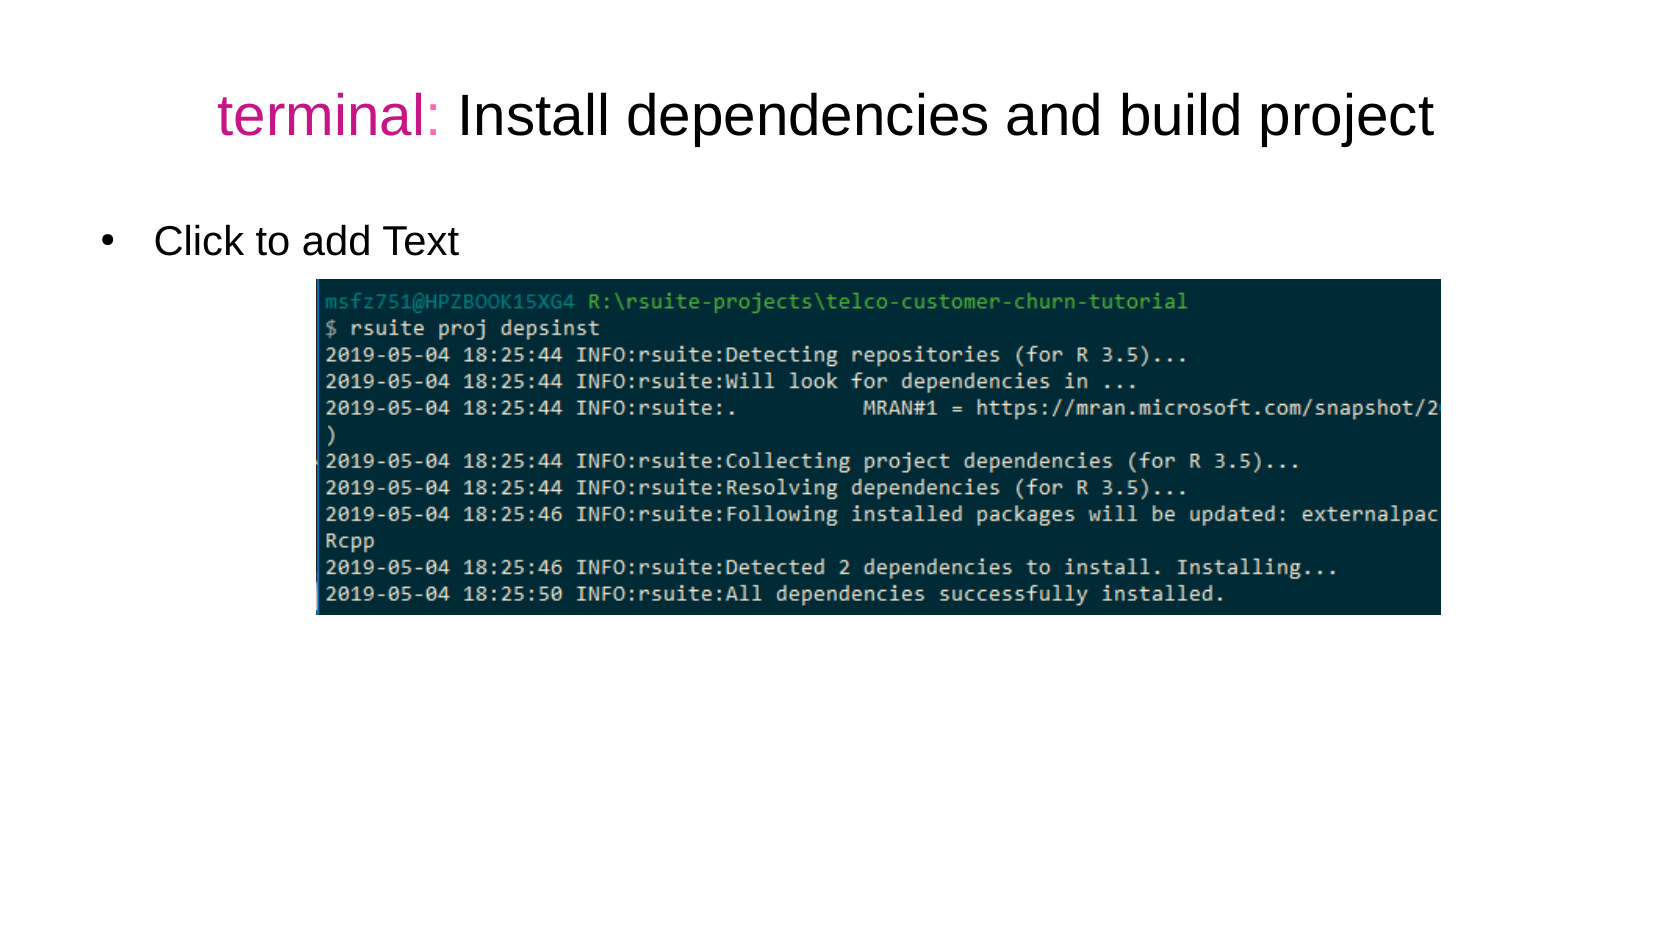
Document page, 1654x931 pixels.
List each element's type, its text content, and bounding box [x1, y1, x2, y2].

picture [1028, 293, 1037, 308]
picture [1066, 510, 1074, 521]
picture [1178, 293, 1187, 308]
picture [338, 537, 348, 547]
picture [1028, 560, 1037, 574]
picture [903, 351, 912, 361]
picture [991, 484, 999, 494]
picture [640, 457, 650, 468]
picture [1154, 399, 1162, 414]
picture [814, 351, 824, 361]
picture [1415, 510, 1437, 521]
picture [753, 452, 761, 468]
picture [389, 348, 411, 361]
picture [877, 563, 924, 578]
picture [803, 506, 811, 521]
picture [1153, 293, 1162, 308]
picture [1066, 559, 1074, 574]
picture [977, 484, 988, 494]
picture [739, 484, 750, 494]
picture [364, 348, 375, 361]
picture [1115, 563, 1124, 574]
picture [764, 563, 786, 574]
picture [1116, 506, 1124, 521]
picture [1040, 351, 1063, 361]
picture [753, 373, 761, 388]
picture [502, 454, 511, 468]
picture [978, 559, 987, 574]
picture [802, 559, 824, 574]
picture [589, 587, 625, 600]
picture [689, 348, 699, 361]
picture [664, 484, 674, 494]
picture [1040, 510, 1051, 525]
picture [664, 404, 674, 414]
picture [766, 452, 773, 468]
picture [1053, 585, 1062, 600]
picture [540, 587, 563, 600]
picture [1128, 587, 1149, 600]
picture [1429, 401, 1437, 414]
picture [1190, 506, 1237, 525]
picture [891, 585, 899, 600]
picture [1190, 585, 1212, 600]
picture [652, 298, 661, 308]
picture [389, 587, 411, 600]
picture [465, 507, 474, 521]
picture [1128, 559, 1137, 574]
picture [928, 506, 937, 521]
picture [355, 298, 361, 307]
picture [589, 481, 625, 494]
picture [338, 481, 362, 494]
picture [1141, 298, 1150, 308]
picture [877, 590, 887, 600]
picture [1253, 559, 1262, 574]
picture [502, 401, 511, 414]
picture [852, 373, 863, 388]
picture [364, 587, 375, 600]
picture [440, 454, 450, 468]
picture [966, 479, 974, 494]
picture [1053, 298, 1074, 308]
picture [953, 407, 963, 411]
picture [328, 426, 334, 446]
picture [1216, 560, 1224, 574]
picture [589, 454, 625, 468]
picture [1216, 454, 1225, 468]
picture [790, 560, 799, 574]
picture [426, 507, 437, 521]
picture [476, 587, 487, 600]
picture [653, 457, 661, 468]
picture [702, 510, 713, 521]
picture [815, 293, 824, 310]
picture [678, 452, 686, 468]
picture [690, 374, 699, 388]
picture [765, 506, 774, 521]
picture [640, 404, 650, 414]
picture [389, 401, 411, 414]
picture [864, 559, 874, 574]
picture [1089, 295, 1099, 308]
picture [989, 401, 999, 414]
picture [1077, 348, 1088, 361]
picture [941, 590, 949, 600]
picture [529, 295, 535, 302]
picture [1391, 506, 1414, 525]
picture [502, 507, 512, 521]
picture [1040, 298, 1049, 308]
picture [852, 479, 924, 499]
picture [1003, 563, 1012, 574]
picture [1152, 457, 1163, 468]
picture [465, 374, 475, 388]
picture [464, 454, 473, 468]
picture [1316, 404, 1337, 414]
picture [678, 559, 686, 574]
picture [402, 321, 411, 335]
picture [424, 295, 428, 308]
picture [903, 452, 911, 472]
picture [1340, 510, 1387, 521]
picture [1102, 404, 1112, 414]
picture [1166, 585, 1174, 600]
picture [902, 510, 912, 521]
picture [1103, 506, 1112, 521]
picture [827, 484, 838, 499]
picture [538, 481, 563, 494]
picture [1190, 404, 1201, 414]
picture [476, 374, 487, 388]
picture [778, 479, 786, 494]
picture [916, 346, 924, 361]
picture [878, 510, 887, 521]
picture [339, 587, 361, 600]
picture [427, 374, 450, 388]
picture [752, 348, 761, 361]
picture [1077, 377, 1087, 388]
picture [701, 563, 713, 574]
picture [615, 293, 624, 310]
picture [439, 295, 443, 308]
picture [1089, 510, 1101, 521]
picture [702, 484, 713, 494]
list Click to add Text [82, 217, 1571, 436]
picture [640, 563, 650, 574]
picture [627, 298, 637, 308]
picture [827, 510, 838, 525]
picture [1241, 454, 1250, 468]
picture [1140, 452, 1150, 468]
picture [1091, 404, 1101, 414]
picture [753, 585, 761, 600]
picture [515, 507, 524, 521]
picture [952, 590, 974, 600]
picture [589, 401, 625, 414]
picture [753, 484, 761, 494]
picture [741, 585, 749, 600]
picture [702, 457, 713, 468]
picture [665, 293, 674, 308]
picture [814, 510, 824, 521]
picture [589, 348, 625, 361]
picture [952, 484, 962, 494]
picture [414, 324, 425, 335]
picture [653, 404, 661, 414]
picture [427, 560, 450, 574]
picture [977, 590, 987, 600]
picture [578, 324, 586, 335]
title terminal: Install dependencies and build project [82, 37, 1571, 193]
picture [977, 510, 999, 525]
picture [689, 587, 699, 600]
picture [1255, 453, 1261, 472]
picture [951, 298, 1000, 308]
picture [502, 481, 512, 494]
picture [914, 454, 949, 468]
picture [678, 373, 686, 388]
picture [1179, 585, 1187, 600]
picture [327, 374, 337, 388]
picture [1077, 590, 1088, 605]
picture [365, 507, 375, 521]
picture [1027, 453, 1074, 468]
picture [389, 374, 411, 388]
picture [564, 324, 574, 335]
picture [1066, 373, 1074, 388]
picture [728, 348, 750, 361]
picture [1141, 559, 1149, 574]
picture [502, 587, 511, 600]
picture [876, 298, 888, 308]
picture [678, 399, 686, 414]
picture [589, 507, 595, 521]
picture [777, 585, 786, 600]
picture [332, 298, 337, 308]
picture [1215, 399, 1238, 414]
picture [1090, 457, 1101, 468]
picture [689, 298, 700, 308]
picture [539, 348, 563, 361]
picture [1316, 507, 1337, 521]
picture [790, 373, 799, 388]
picture [902, 373, 974, 393]
picture [578, 507, 586, 521]
picture [1103, 457, 1112, 468]
picture [465, 481, 475, 494]
picture [689, 481, 699, 494]
picture [864, 457, 901, 472]
picture [1014, 404, 1026, 419]
picture [327, 507, 336, 521]
picture [389, 507, 411, 521]
picture [1227, 563, 1237, 574]
picture [1016, 590, 1024, 600]
picture [653, 510, 661, 521]
picture [515, 401, 524, 414]
picture [726, 374, 738, 388]
picture [1103, 348, 1112, 361]
picture [1290, 563, 1301, 579]
picture [676, 295, 686, 308]
picture [426, 401, 450, 414]
picture [740, 373, 749, 388]
picture [803, 479, 811, 494]
picture [403, 295, 410, 308]
picture [853, 506, 861, 521]
picture [690, 560, 699, 574]
picture [1128, 506, 1137, 521]
picture [853, 293, 861, 308]
picture [1152, 590, 1162, 600]
picture [1302, 510, 1314, 521]
picture [753, 560, 761, 574]
picture [991, 351, 999, 361]
picture [1079, 452, 1087, 468]
picture [1002, 377, 1012, 388]
picture [539, 560, 563, 574]
picture [589, 321, 599, 335]
picture [515, 454, 524, 468]
picture [927, 484, 949, 494]
picture [765, 484, 775, 494]
picture [476, 560, 487, 574]
picture [327, 298, 332, 308]
picture [916, 506, 924, 521]
picture [689, 454, 699, 468]
picture [927, 559, 974, 574]
picture [1027, 510, 1037, 521]
picture [664, 377, 674, 388]
picture [327, 587, 337, 600]
picture [478, 320, 486, 339]
picture [1016, 479, 1024, 499]
picture [464, 348, 475, 361]
picture [1016, 373, 1024, 388]
picture [352, 324, 362, 335]
picture [1028, 585, 1049, 600]
picture [1028, 404, 1037, 414]
picture [365, 560, 375, 574]
picture [1165, 404, 1174, 414]
picture [789, 295, 799, 308]
picture [1052, 510, 1063, 521]
picture [902, 590, 913, 600]
picture [702, 351, 713, 361]
picture [790, 484, 800, 494]
picture [1126, 298, 1138, 308]
picture [653, 377, 661, 388]
picture [391, 295, 398, 302]
picture [540, 454, 562, 468]
picture [1178, 560, 1187, 574]
picture [501, 320, 511, 335]
picture [390, 320, 398, 335]
picture [664, 563, 674, 574]
picture [865, 377, 888, 388]
picture [664, 351, 674, 361]
picture [578, 348, 586, 361]
picture [753, 506, 761, 521]
picture [364, 481, 375, 494]
picture [352, 507, 361, 521]
picture [1366, 399, 1387, 414]
picture [853, 351, 901, 366]
picture [326, 320, 336, 338]
picture [890, 507, 899, 521]
picture [653, 484, 661, 494]
picture [464, 295, 468, 308]
picture [814, 484, 824, 494]
picture [577, 454, 586, 468]
picture [928, 298, 937, 308]
picture [426, 481, 450, 494]
picture [764, 298, 775, 308]
picture [502, 348, 512, 361]
picture [1240, 401, 1250, 414]
picture [389, 560, 411, 574]
picture [553, 320, 561, 335]
picture [653, 590, 661, 600]
picture [389, 454, 411, 468]
picture [578, 560, 586, 574]
picture [577, 401, 586, 414]
picture [1166, 457, 1176, 468]
picture [1091, 563, 1099, 574]
picture [439, 324, 462, 339]
picture [1142, 479, 1148, 499]
picture [1028, 346, 1038, 361]
picture [1303, 399, 1312, 416]
picture [476, 454, 487, 468]
picture [1052, 399, 1062, 416]
picture [702, 590, 713, 600]
picture [539, 374, 562, 388]
picture [577, 587, 586, 600]
picture [476, 481, 487, 494]
picture [816, 452, 823, 468]
picture [977, 399, 987, 414]
picture [1066, 585, 1074, 600]
picture [515, 587, 524, 600]
picture [365, 454, 375, 468]
picture [678, 585, 686, 600]
picture [590, 295, 600, 308]
picture [1266, 559, 1275, 574]
picture [939, 295, 949, 308]
picture [514, 324, 538, 339]
picture [365, 324, 373, 335]
picture [1391, 404, 1401, 414]
picture [702, 404, 713, 414]
picture [515, 560, 524, 574]
picture [827, 457, 851, 472]
picture [339, 348, 362, 361]
picture [1402, 401, 1412, 414]
picture [1103, 585, 1112, 600]
picture [664, 457, 674, 468]
picture [777, 510, 800, 521]
picture [1128, 348, 1137, 361]
picture [1002, 506, 1025, 521]
picture [464, 324, 475, 335]
picture [327, 348, 337, 361]
picture [802, 454, 811, 468]
picture [789, 585, 849, 605]
picture [1103, 481, 1112, 494]
picture [989, 590, 1001, 600]
picture [515, 374, 524, 388]
picture [1190, 454, 1200, 468]
picture [1252, 506, 1275, 521]
picture [1128, 481, 1137, 494]
picture [352, 560, 362, 574]
picture [664, 590, 674, 600]
picture [640, 377, 650, 388]
picture [977, 351, 988, 361]
picture [364, 401, 375, 414]
picture [327, 401, 337, 414]
picture [739, 510, 750, 521]
picture [916, 590, 924, 600]
picture [502, 374, 512, 388]
picture [966, 346, 974, 361]
picture [352, 454, 361, 468]
picture [701, 377, 713, 388]
picture [327, 454, 336, 468]
picture [640, 484, 650, 494]
picture [689, 507, 699, 521]
picture [578, 374, 586, 388]
picture [365, 374, 375, 388]
picture [1340, 404, 1364, 419]
picture [464, 587, 475, 600]
picture [476, 348, 487, 361]
picture [539, 401, 562, 414]
picture [1016, 346, 1024, 366]
picture [565, 295, 575, 308]
picture [326, 534, 337, 547]
picture [1041, 377, 1049, 388]
picture [728, 560, 750, 574]
picture [1003, 590, 1012, 600]
picture [1040, 563, 1051, 574]
picture [439, 507, 449, 521]
picture [1077, 563, 1087, 574]
picture [426, 587, 450, 600]
picture [515, 481, 524, 494]
picture [977, 377, 999, 388]
picture [826, 295, 836, 308]
picture [1190, 563, 1200, 574]
picture [1103, 560, 1112, 574]
picture [502, 560, 512, 574]
picture [339, 374, 350, 388]
picture [352, 374, 362, 388]
picture [1166, 298, 1174, 308]
picture [1065, 399, 1074, 416]
picture [640, 590, 650, 600]
picture [803, 298, 811, 308]
picture [915, 298, 924, 308]
picture [802, 373, 838, 388]
picture [1040, 484, 1063, 494]
picture [327, 481, 337, 494]
picture [715, 298, 750, 313]
picture [789, 348, 799, 361]
picture [678, 346, 686, 361]
picture [1002, 401, 1012, 414]
picture [327, 560, 337, 574]
picture [678, 479, 686, 494]
picture [839, 298, 850, 308]
picture [1077, 481, 1088, 494]
picture [989, 563, 1001, 574]
picture [1115, 404, 1124, 414]
picture [1203, 563, 1212, 574]
picture [727, 587, 738, 600]
picture [1027, 479, 1038, 494]
picture [903, 298, 911, 308]
picture [1277, 563, 1287, 574]
picture [351, 537, 375, 552]
picture [338, 507, 350, 521]
picture [640, 351, 650, 361]
picture [778, 298, 786, 308]
picture [1241, 559, 1250, 574]
picture [751, 293, 761, 313]
picture [1178, 404, 1188, 414]
picture [465, 560, 474, 574]
picture [1415, 399, 1425, 416]
picture [678, 506, 686, 521]
picture [338, 560, 350, 574]
picture [765, 373, 774, 388]
picture [1103, 295, 1124, 308]
picture [727, 481, 738, 494]
picture [1078, 404, 1088, 414]
picture [728, 507, 736, 521]
picture [464, 401, 475, 414]
picture [852, 590, 874, 600]
picture [1129, 453, 1136, 472]
picture [1240, 507, 1249, 521]
picture [339, 454, 350, 468]
picture [865, 298, 874, 308]
picture [864, 510, 874, 521]
picture [653, 351, 661, 361]
picture [1265, 404, 1275, 414]
picture [1027, 377, 1038, 388]
picture [977, 457, 1024, 472]
picture [964, 452, 974, 468]
picture [1152, 506, 1176, 521]
picture [426, 348, 450, 361]
picture [1142, 346, 1148, 366]
picture [589, 560, 625, 574]
picture [577, 481, 586, 494]
picture [764, 351, 786, 361]
picture [689, 401, 699, 414]
picture [476, 401, 487, 414]
picture [540, 507, 563, 521]
picture [1278, 404, 1301, 414]
picture [1141, 404, 1151, 414]
picture [777, 457, 799, 468]
picture [840, 560, 850, 574]
picture [376, 324, 386, 335]
picture [803, 346, 811, 361]
picture [1015, 298, 1024, 308]
picture [939, 506, 962, 521]
picture [927, 348, 937, 361]
picture [827, 351, 838, 366]
picture [640, 510, 650, 521]
picture [864, 401, 937, 414]
picture [476, 507, 487, 521]
picture [1115, 590, 1124, 600]
picture [940, 351, 963, 361]
picture [1203, 404, 1212, 414]
picture [653, 563, 661, 574]
picture [589, 374, 625, 388]
picture [339, 401, 361, 414]
picture [640, 298, 649, 308]
picture [540, 324, 549, 335]
picture [727, 454, 750, 468]
picture [389, 481, 411, 494]
picture [426, 454, 437, 468]
picture [596, 507, 625, 521]
picture [664, 510, 674, 521]
picture [515, 348, 524, 361]
